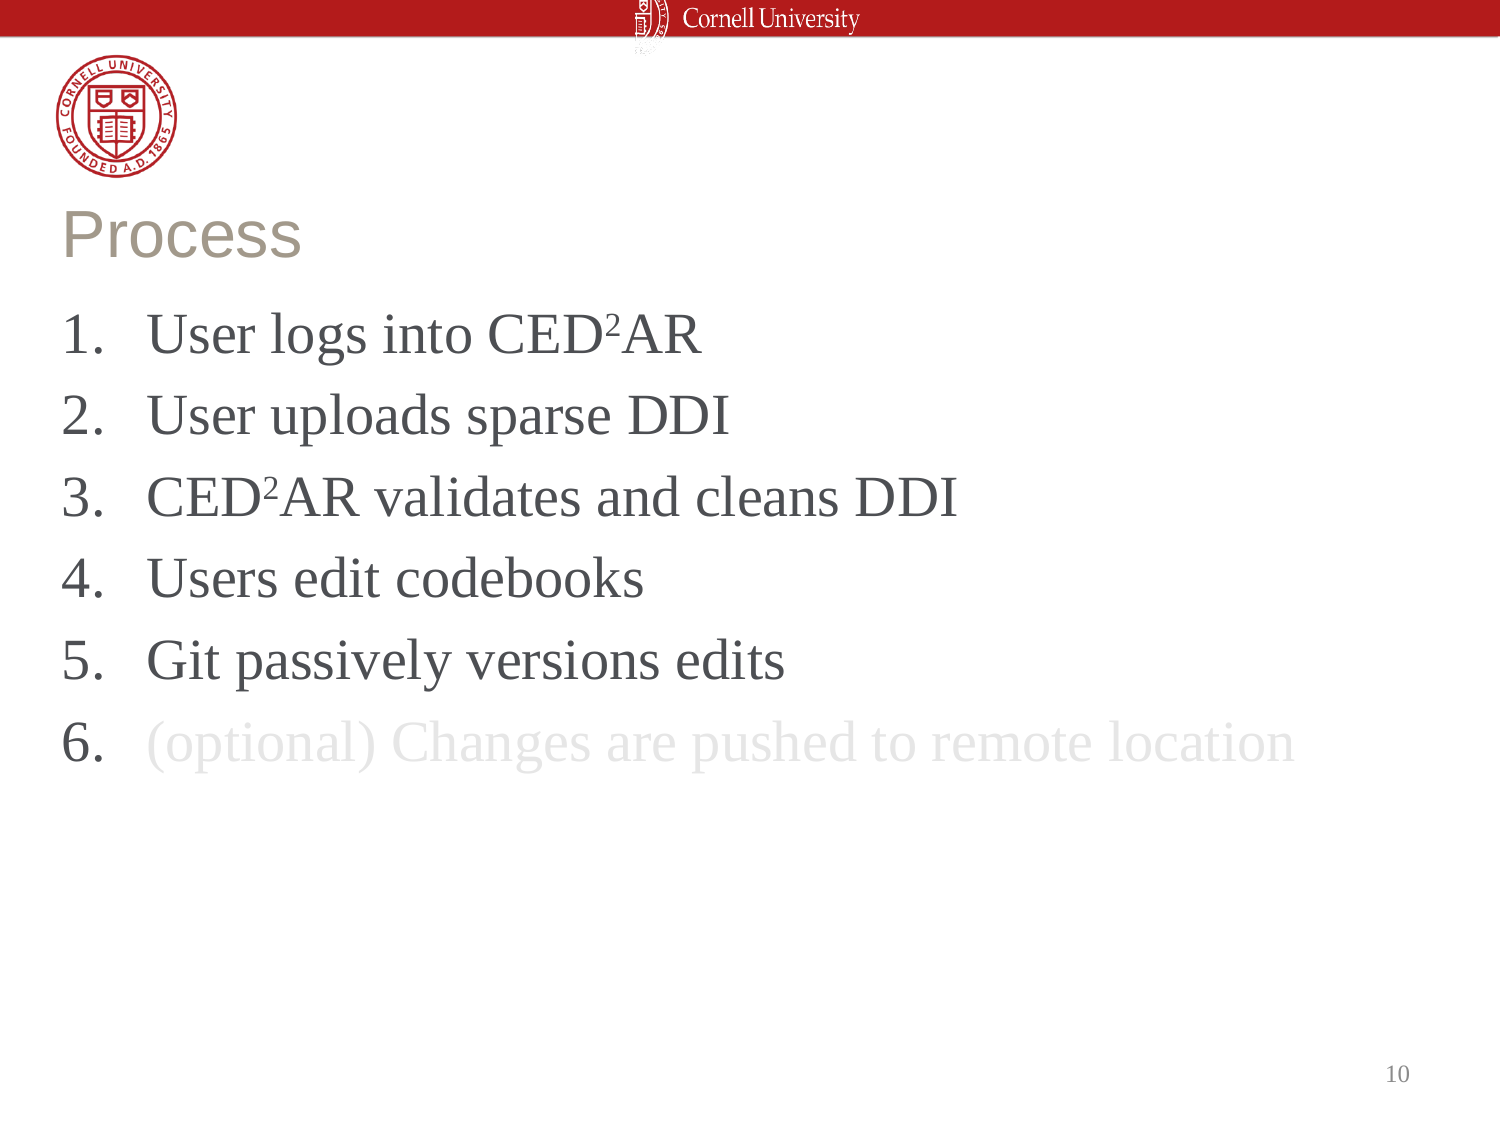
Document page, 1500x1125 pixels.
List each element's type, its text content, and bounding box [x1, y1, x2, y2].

title Process [46, 174, 1471, 288]
list User logs into CED2AR User uploads sparse DDI CED2AR validates and cleans DDI Users edit codebooks Git passively versions edits (optional) Changes are pushed to remote location [46, 288, 1471, 944]
slide_number <number> [1074, 1042, 1425, 1103]
picture [50, 50, 195, 174]
picture [635, 0, 860, 60]
